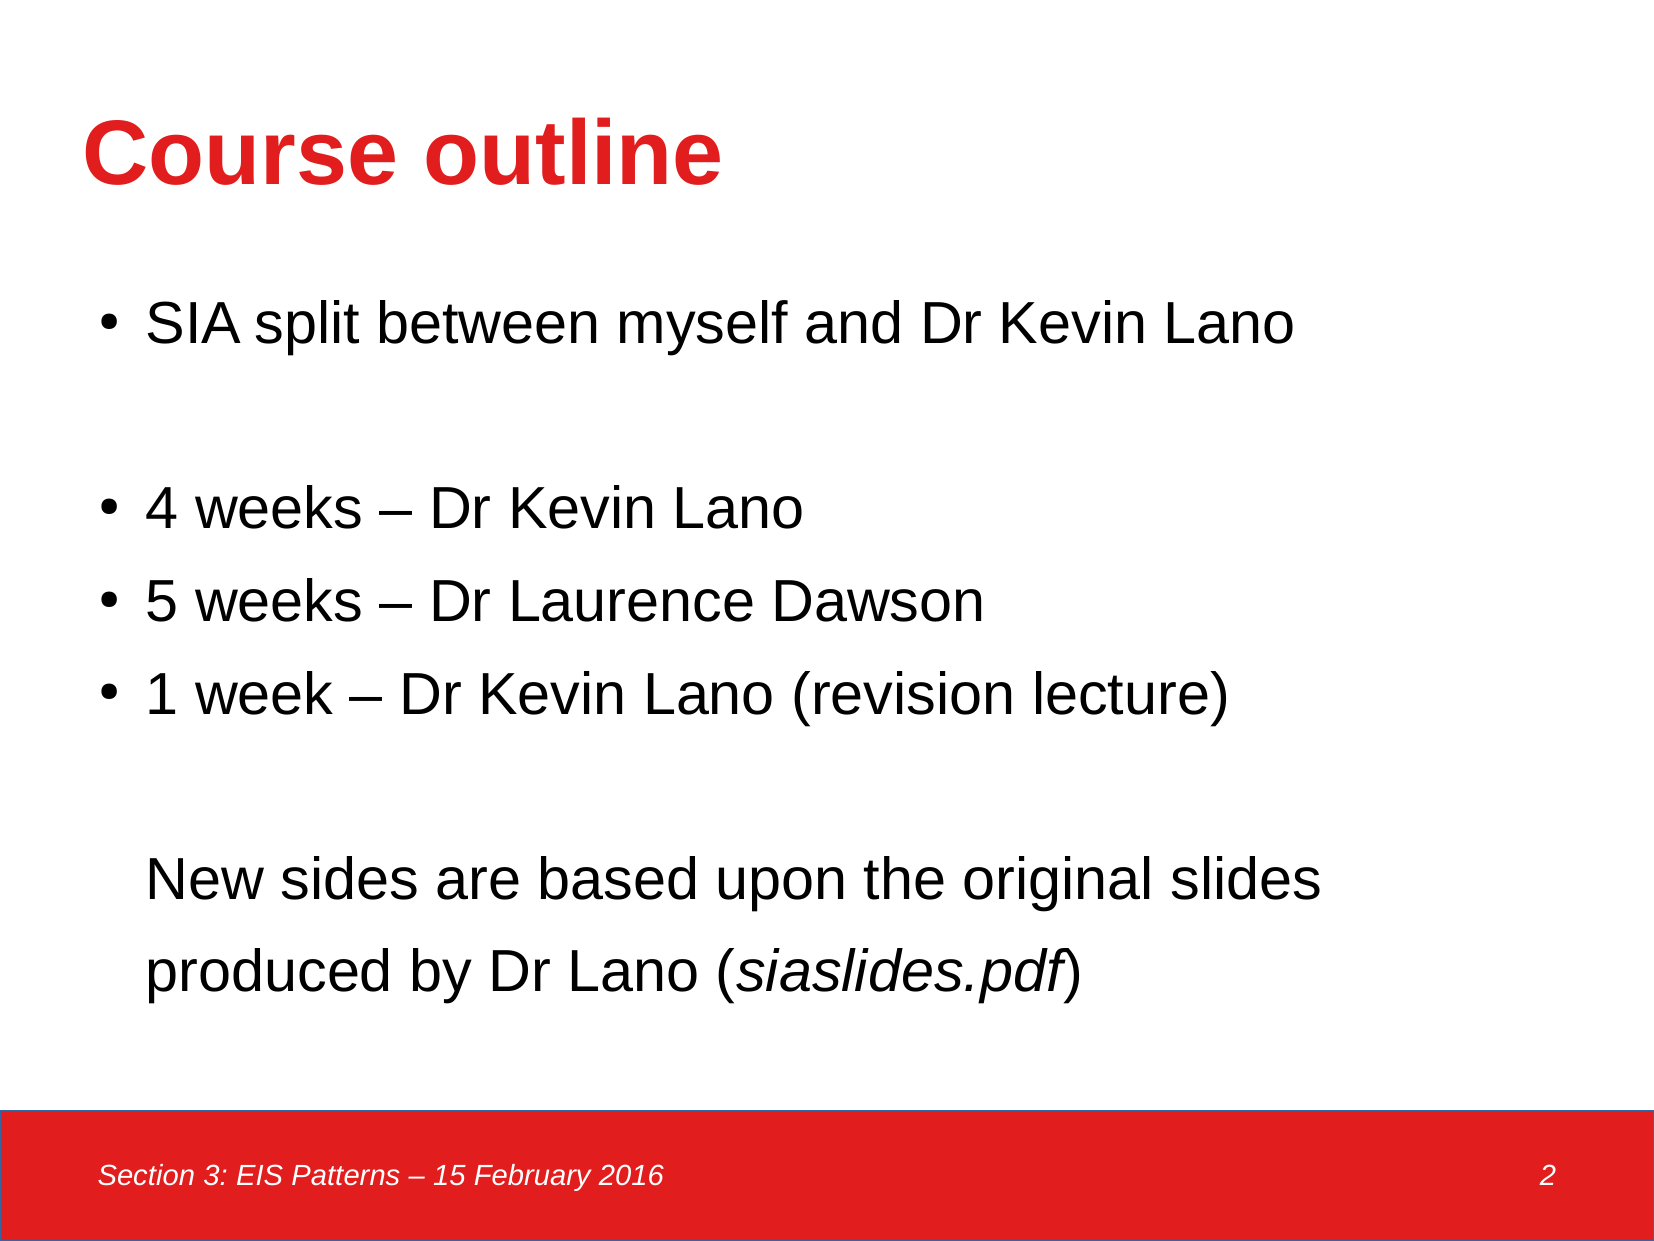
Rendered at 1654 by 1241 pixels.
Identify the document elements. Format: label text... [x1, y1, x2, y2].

list SIA split between myself and Dr Kevin Lano 4 weeks – Dr Kevin Lano 5 weeks – Dr Laurence Dawson 1 week – Dr Kevin Lano (revision lecture) New sides are based upon the original slides produced by Dr Lano (siaslides.pdf) [82, 290, 1571, 1010]
title Course outline [82, 49, 1571, 257]
